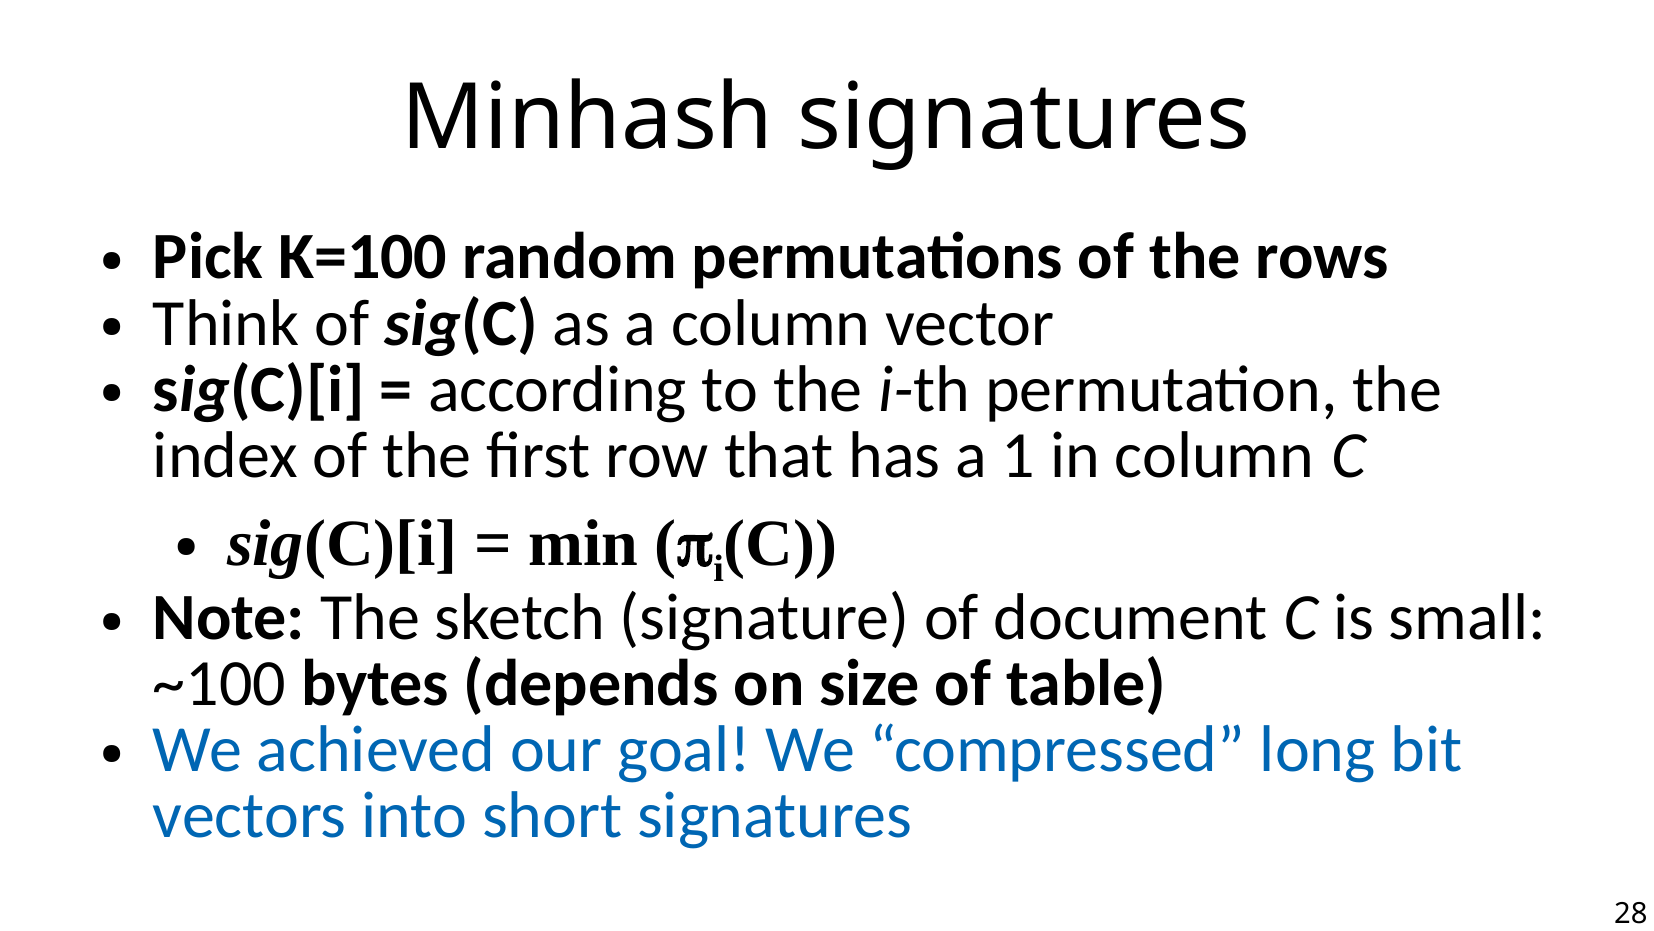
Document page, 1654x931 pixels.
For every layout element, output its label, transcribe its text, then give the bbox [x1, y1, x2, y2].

list Pick K=100 random permutations of the rows Think of sig(C) as a column vector sig(C)[i] = according to the i-th permutation, the index of the first row that has a 1 in column C sig(C)[i] = min (i(C)) Note: The sketch (signature) of document C is small: ~100 bytes (depends on size of table) We achieved our goal! We “compressed” long bit vectors into short signatures [82, 229, 1571, 856]
title Minhash signatures [82, 1, 1571, 226]
